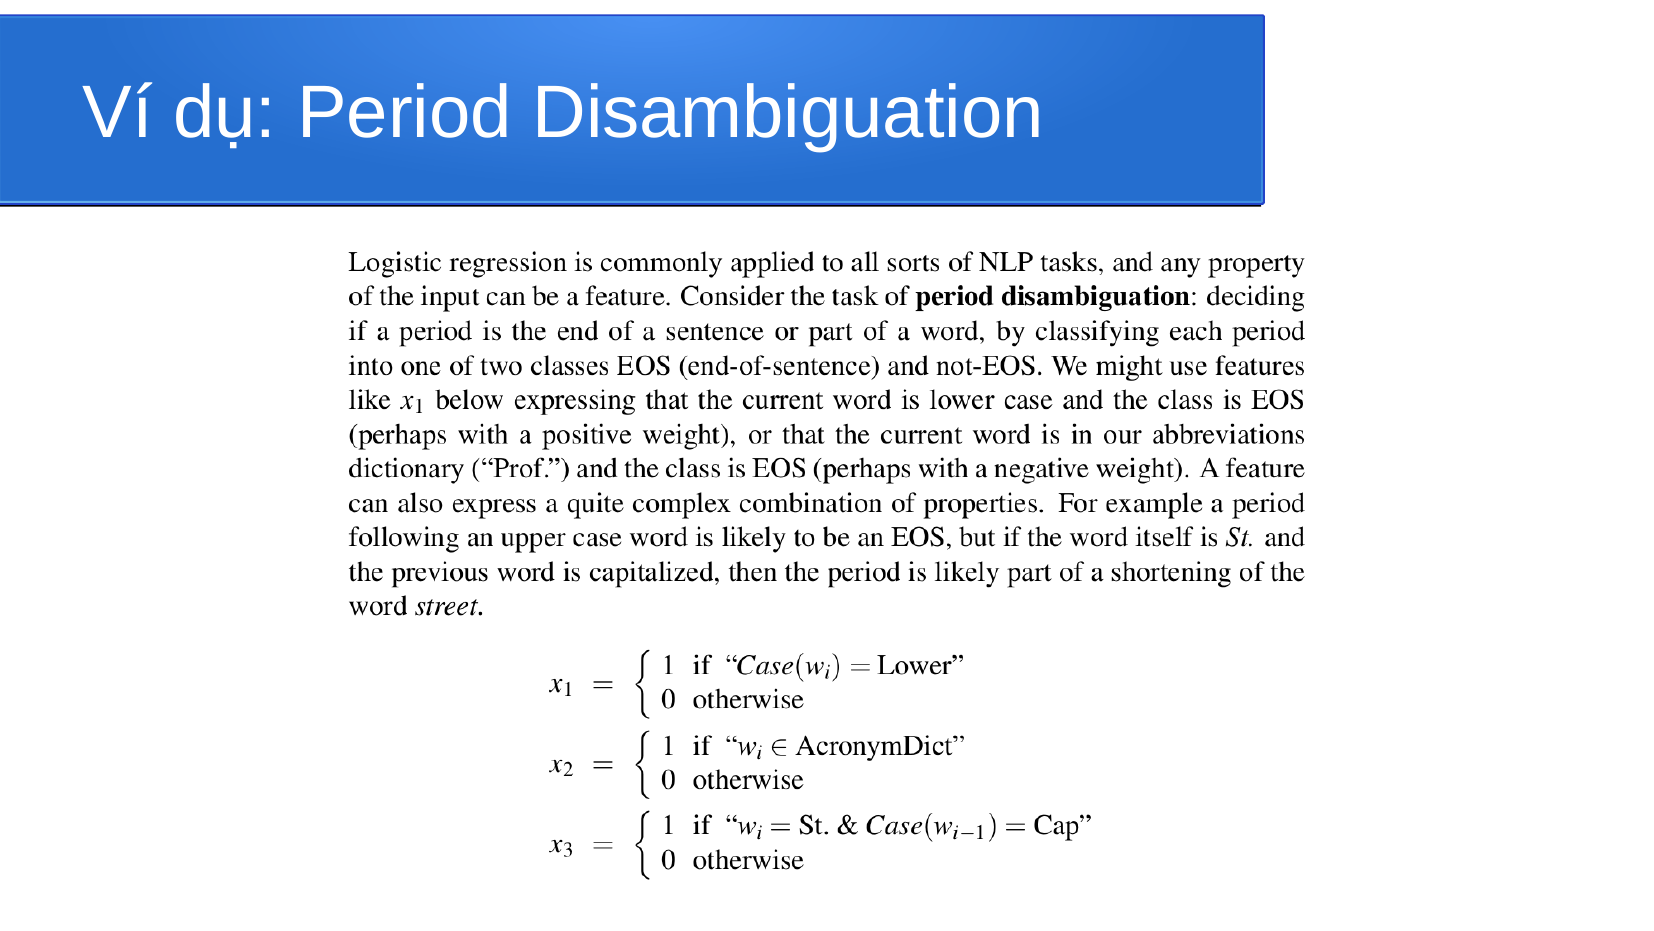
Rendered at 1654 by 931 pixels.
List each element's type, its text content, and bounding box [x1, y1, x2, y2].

title Ví dụ: Period Disambiguation [82, 35, 1235, 189]
picture [315, 217, 1389, 901]
